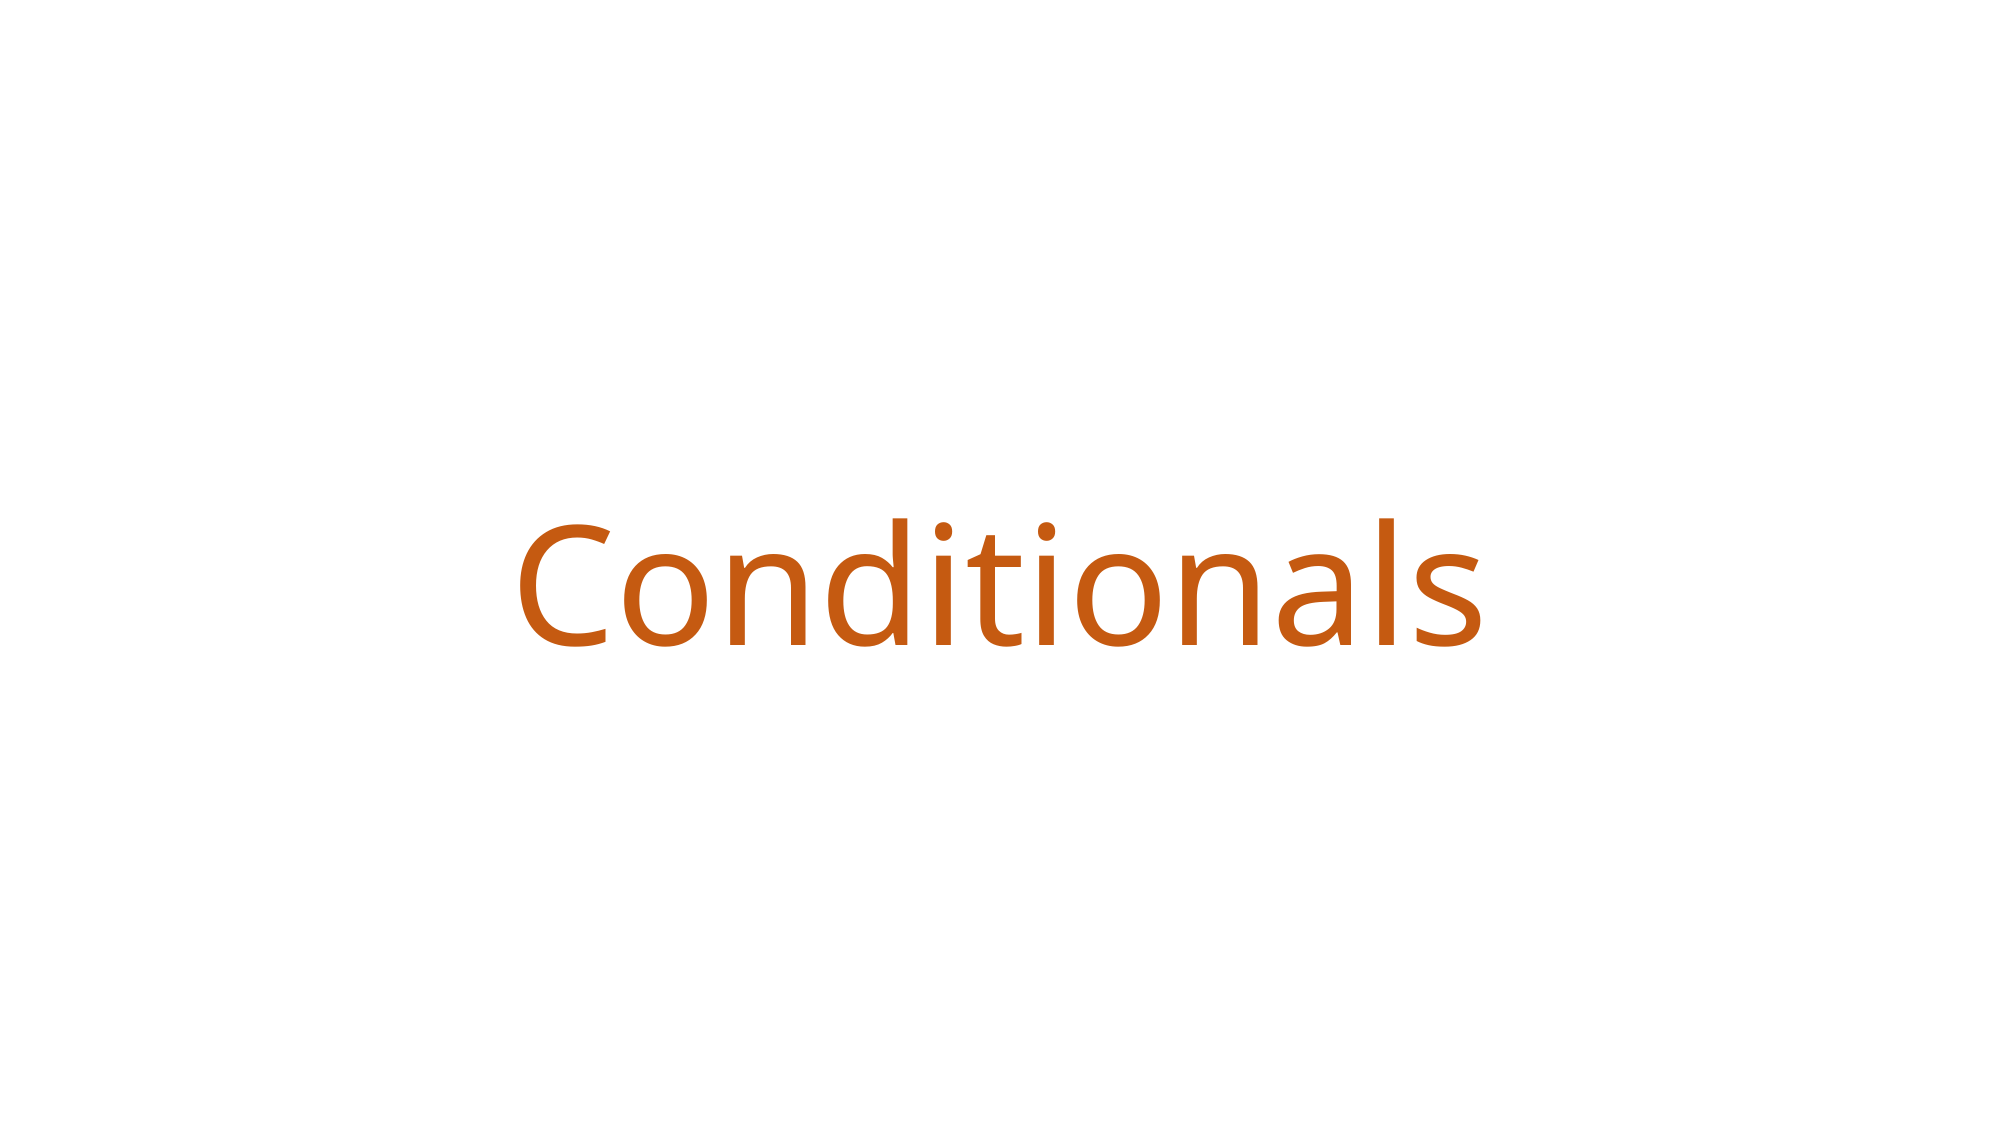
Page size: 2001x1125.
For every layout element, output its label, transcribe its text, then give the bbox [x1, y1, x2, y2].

list Conditionals [137, 292, 1863, 1014]
